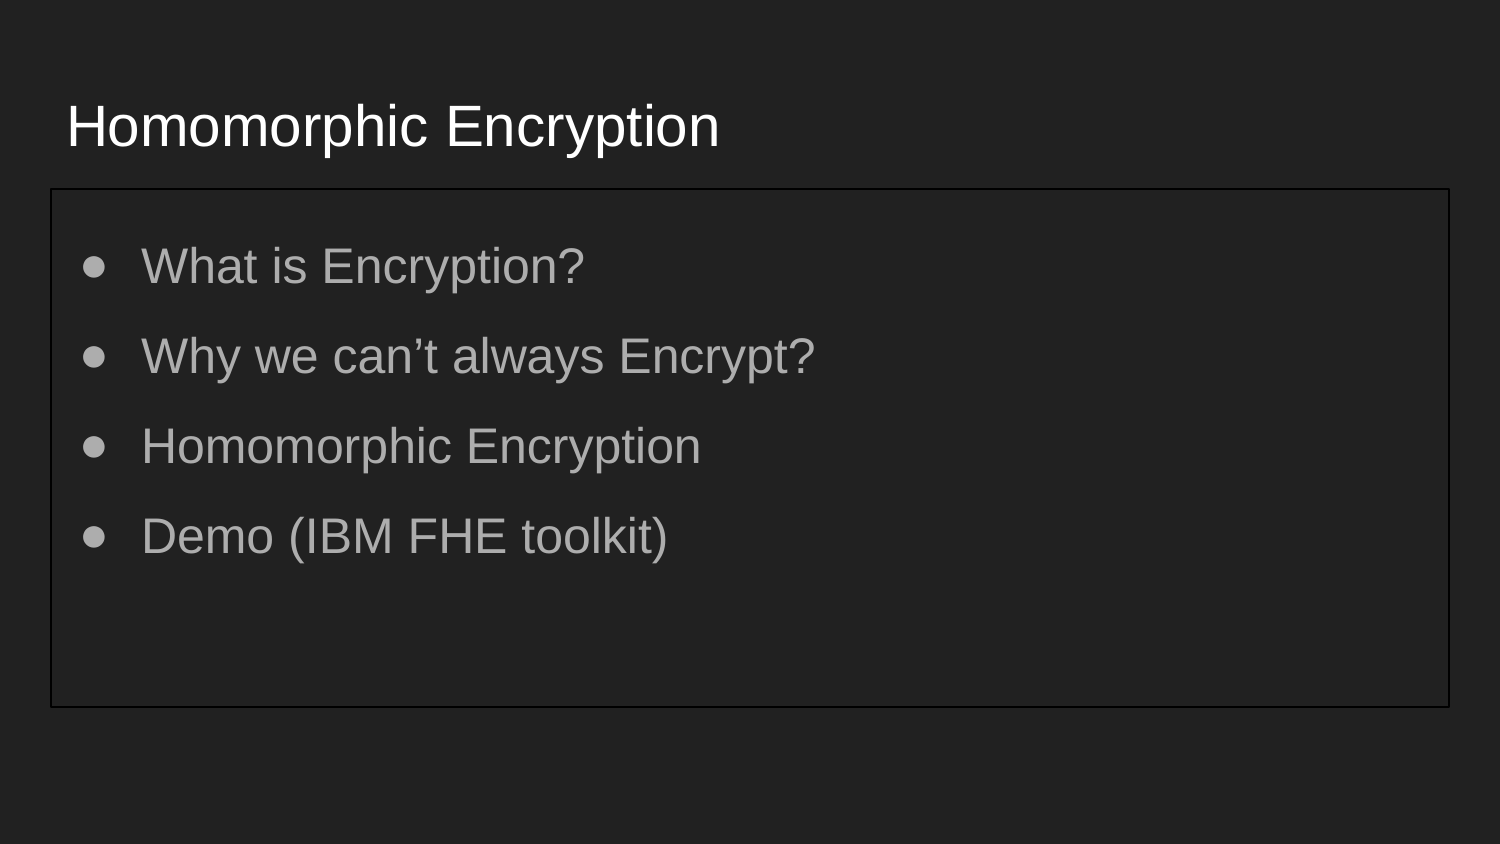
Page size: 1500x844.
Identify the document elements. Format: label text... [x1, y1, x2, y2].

list What is Encryption? Why we can’t always Encrypt? Homomorphic Encryption Demo (IBM FHE toolkit) [51, 189, 1449, 708]
title Homomorphic Encryption [51, 72, 1449, 167]
